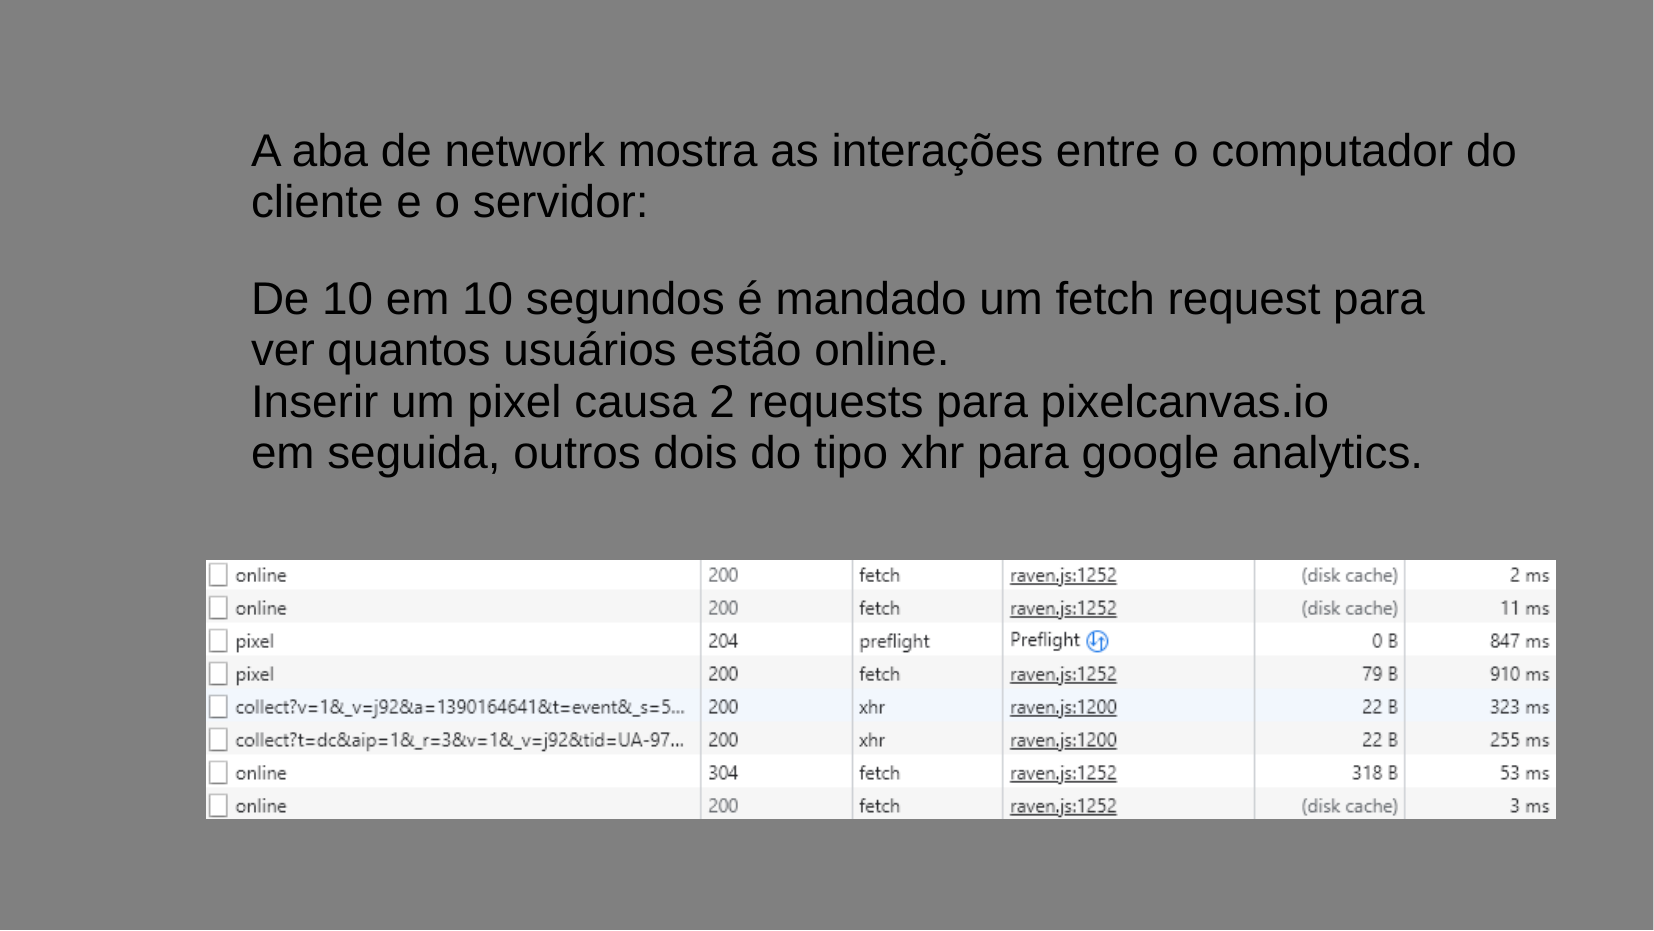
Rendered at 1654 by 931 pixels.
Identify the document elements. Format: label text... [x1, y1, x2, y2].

text_box A aba de network mostra as interações entre o computador do cliente e o servidor: [236, 117, 1533, 235]
picture [206, 560, 1556, 819]
text_box De 10 em 10 segundos é mandado um fetch request para ver quantos usuários estão online. Inserir um pixel causa 2 requests para pixelcanvas.io em seguida, outros dois do tipo xhr para google analytics. [236, 265, 1441, 486]
